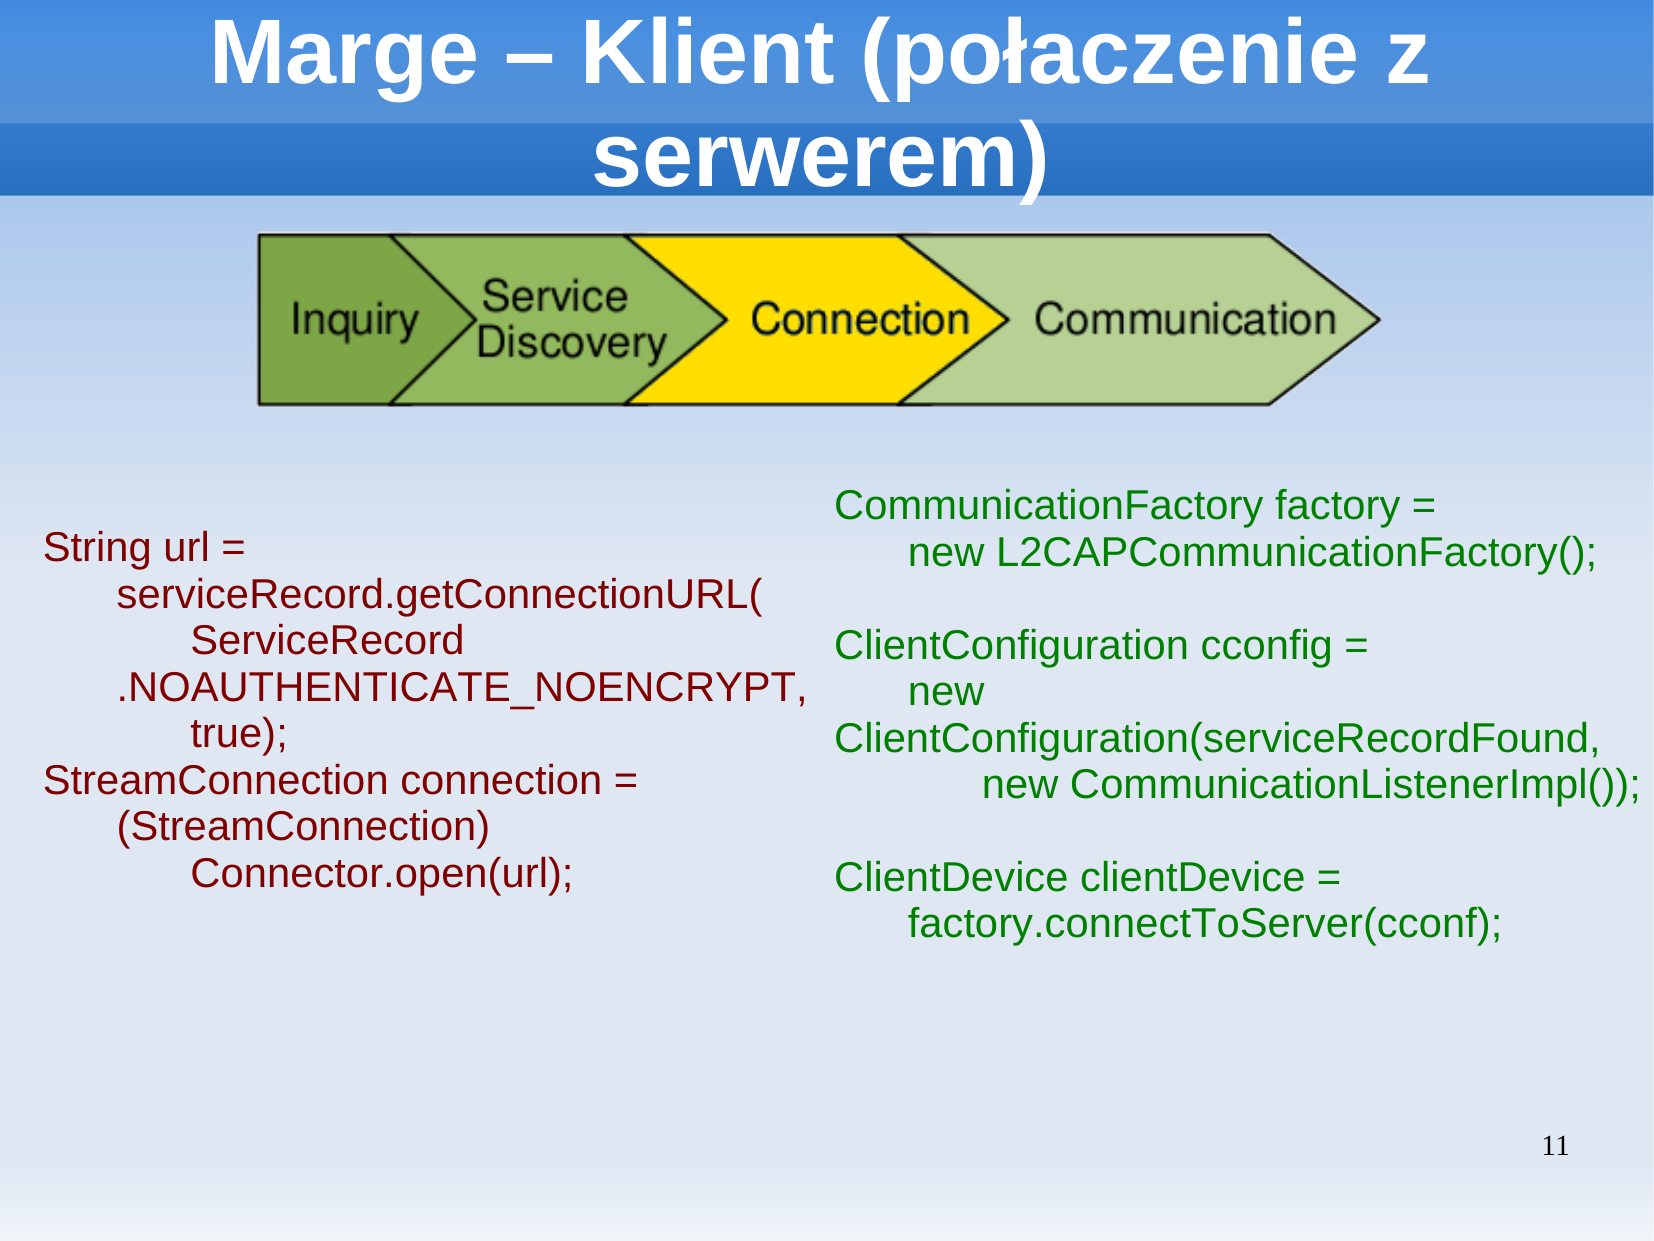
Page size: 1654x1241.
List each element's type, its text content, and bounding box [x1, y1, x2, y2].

picture [0, 0, 1654, 1241]
text_box String url = serviceRecord.getConnectionURL( ServiceRecord .NOAUTHENTICATE_NOENCRYPT, true); StreamConnection connection = (StreamConnection) Connector.open(url); [42, 510, 817, 910]
text_box CommunicationFactory factory = new L2CAPCommunicationFactory(); ClientConfiguration cconfig = new ClientConfiguration(serviceRecordFound, new CommunicationListenerImpl()); ClientDevice clientDevice = factory.connectToServer(cconf); [834, 481, 1646, 947]
title Marge – Klient (połaczenie z serwerem) [76, 1, 1565, 207]
